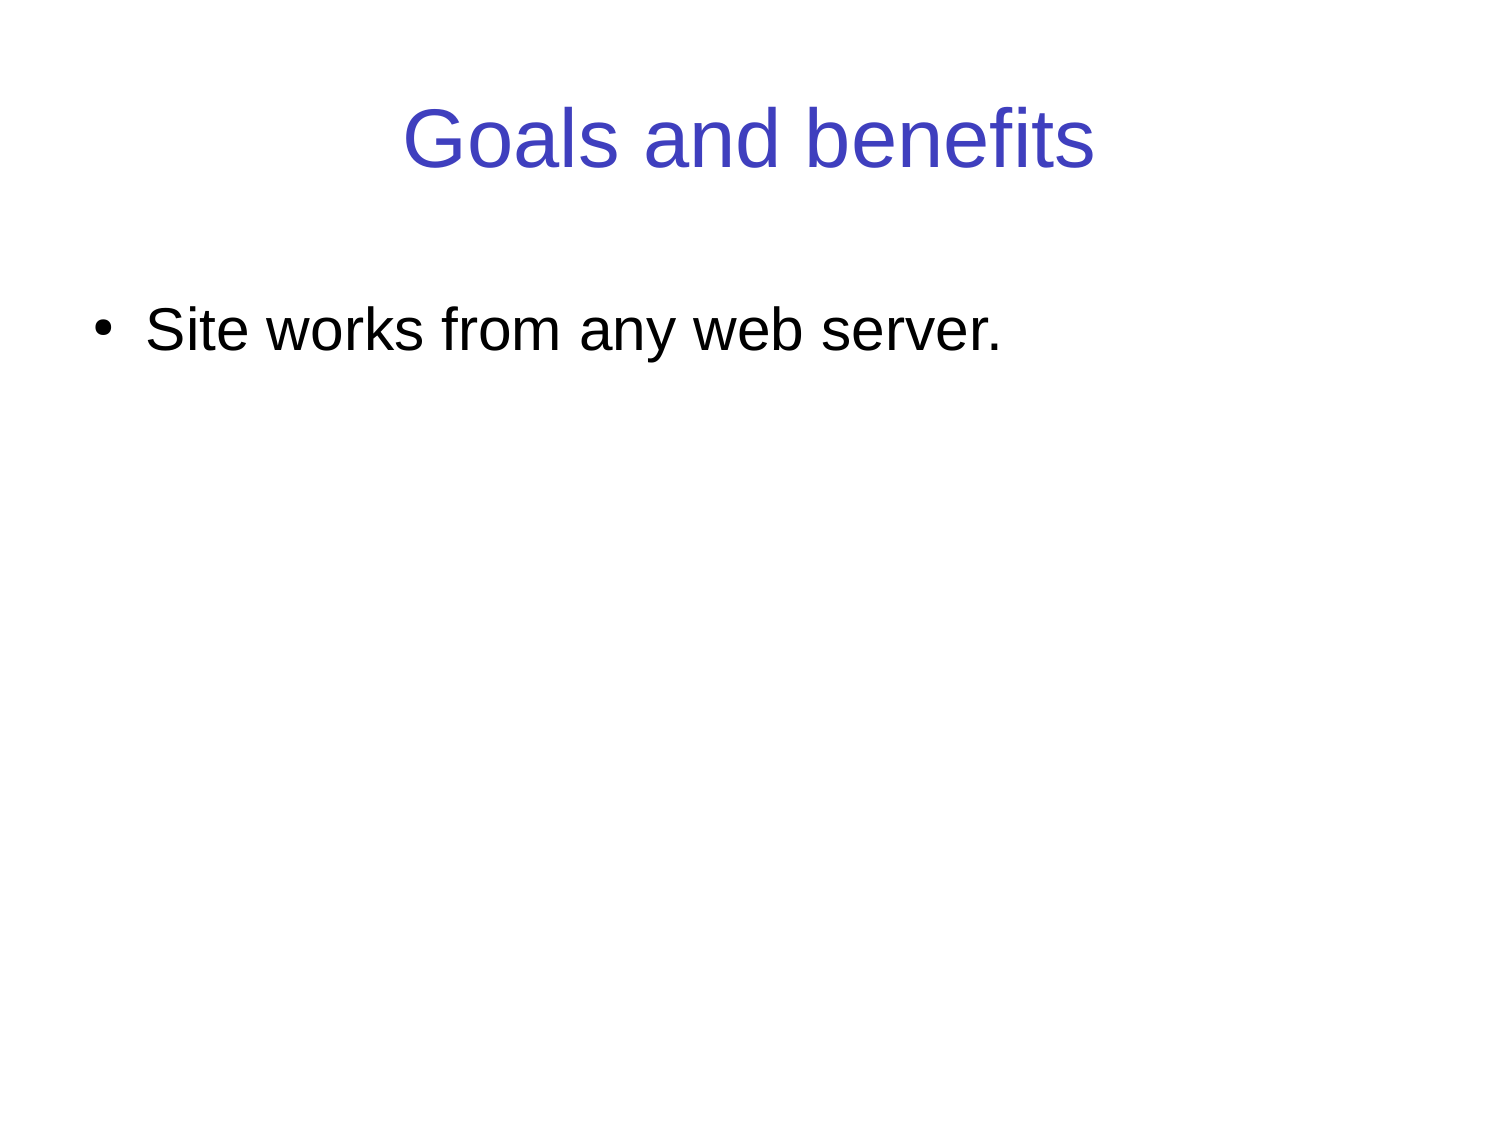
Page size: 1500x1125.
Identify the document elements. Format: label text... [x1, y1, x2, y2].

list Site works from any web server. [75, 295, 1425, 1063]
title Goals and benefits [75, 44, 1425, 233]
